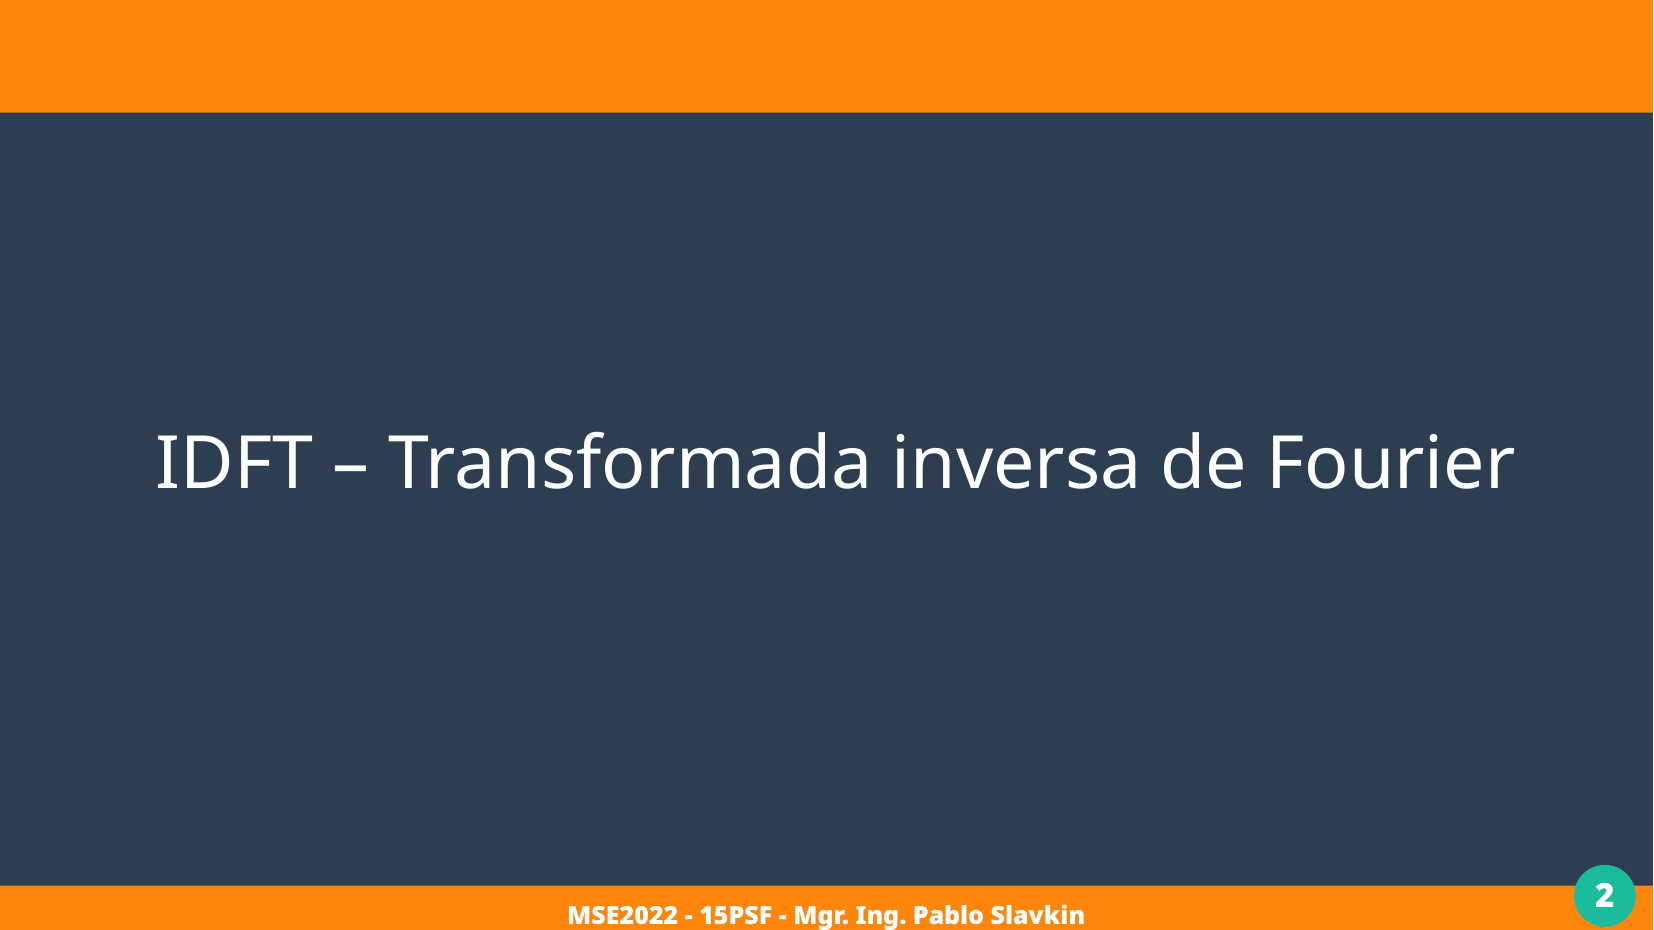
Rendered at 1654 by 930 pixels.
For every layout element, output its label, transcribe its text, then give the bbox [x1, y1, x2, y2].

list IDFT – Transformada inversa de Fourier [155, 410, 1576, 563]
